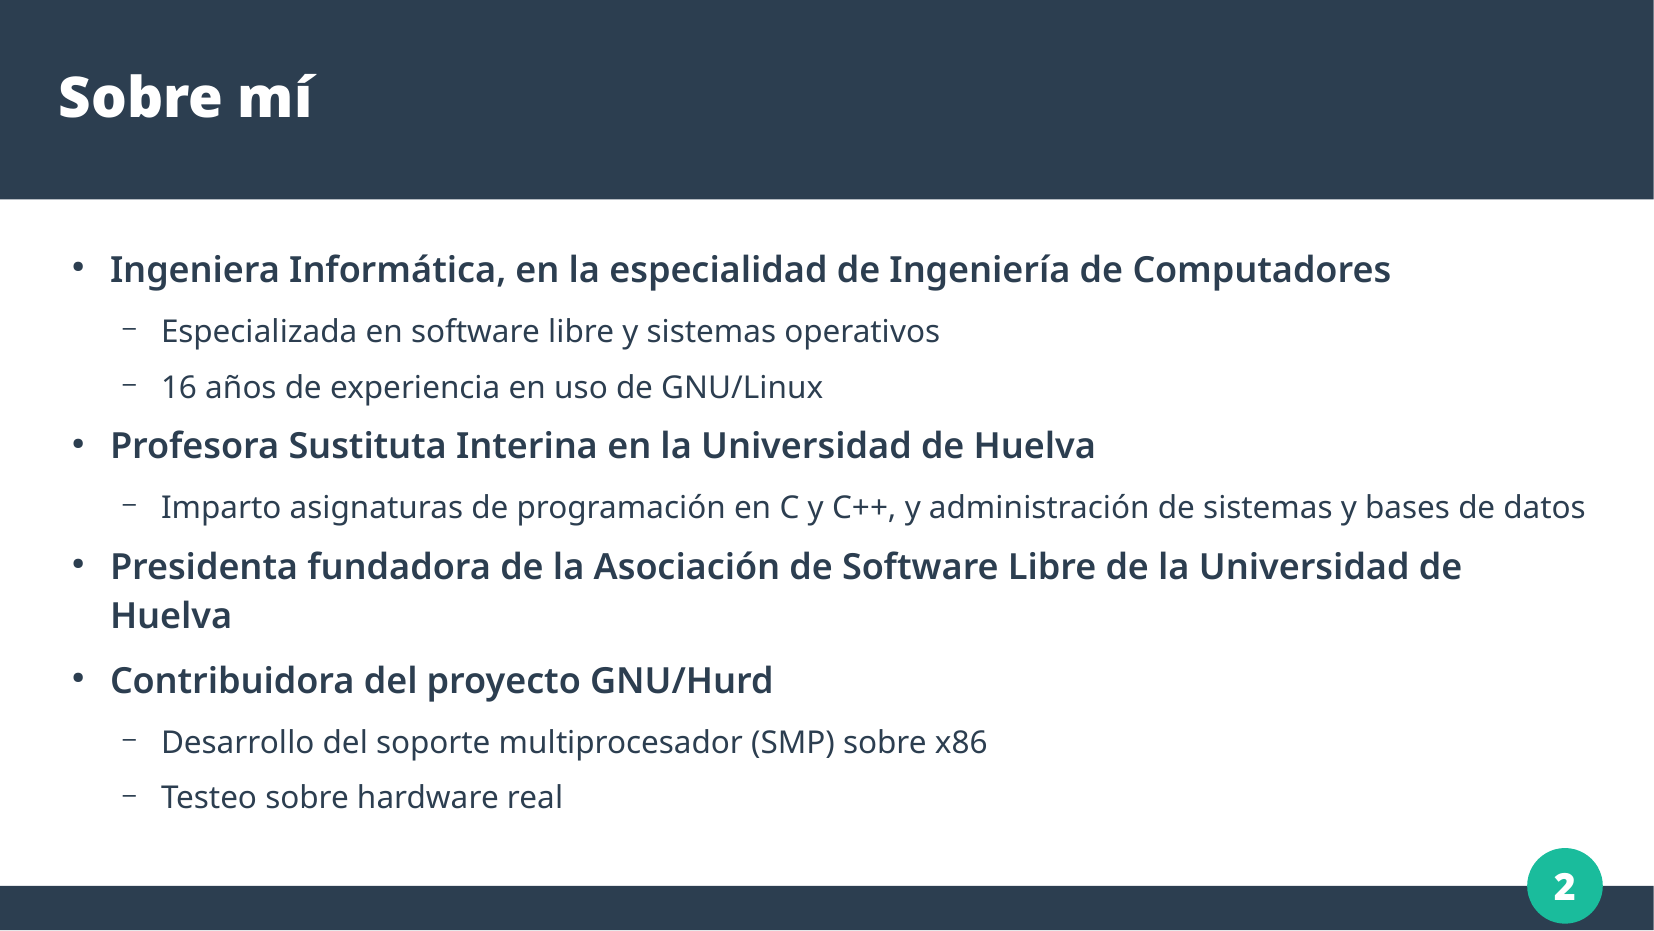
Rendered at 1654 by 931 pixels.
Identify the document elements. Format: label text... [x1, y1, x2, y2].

list Ingeniera Informática, en la especialidad de Ingeniería de Computadores Especializada en software libre y sistemas operativos 16 años de experiencia en uso de GNU/Linux Profesora Sustituta Interina en la Universidad de Huelva Imparto asignaturas de programación en C y C++, y administración de sistemas y bases de datos Presidenta fundadora de la Asociación de Software Libre de la Universidad de Huelva Contribuidora del proyecto GNU/Hurd Desarrollo del soporte multiprocesador (SMP) sobre x86 Testeo sobre hardware real [59, 243, 1595, 864]
title Sobre mí [59, 37, 1595, 155]
